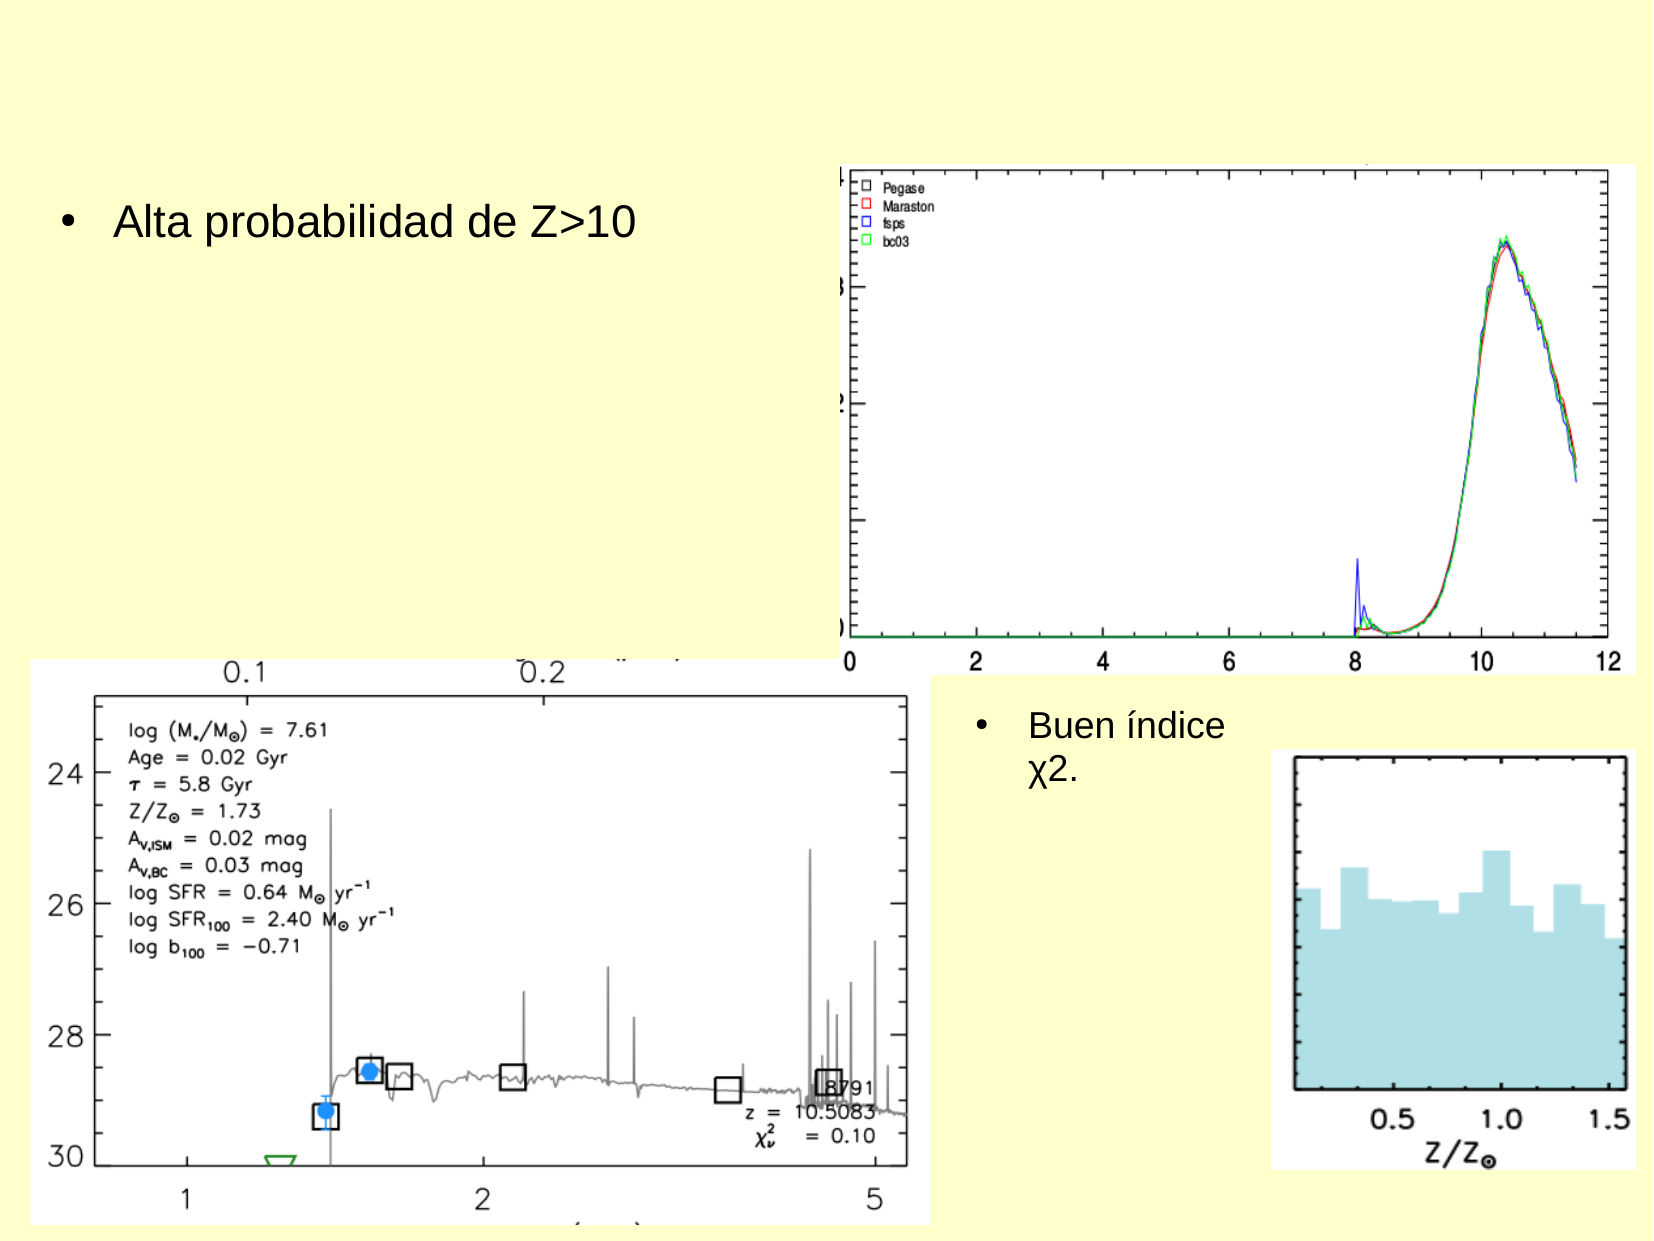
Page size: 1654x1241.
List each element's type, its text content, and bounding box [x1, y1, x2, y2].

list Alta probabilidad de Z>10 [42, 195, 826, 571]
list Buen índice χ2. [957, 705, 1246, 1155]
picture [30, 164, 1636, 1225]
picture [1271, 749, 1636, 1171]
